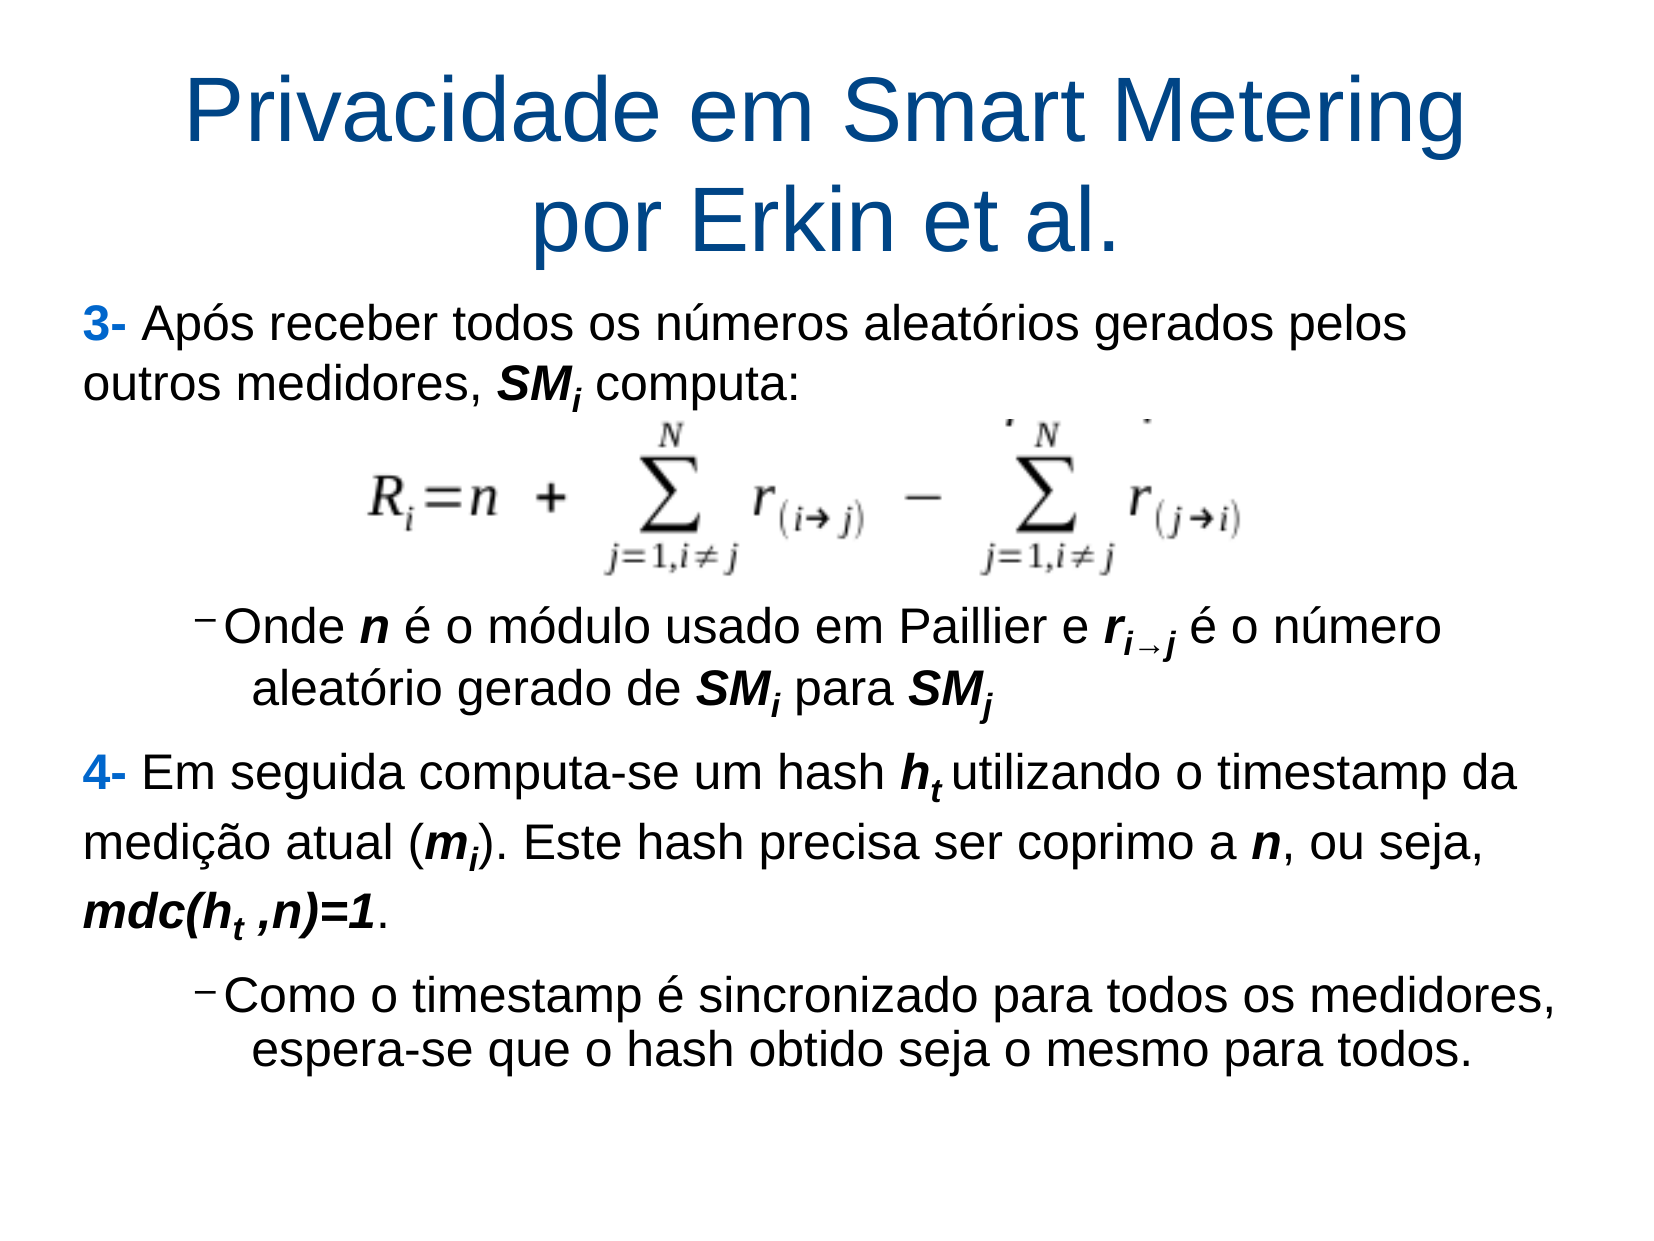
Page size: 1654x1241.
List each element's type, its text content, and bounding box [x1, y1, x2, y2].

picture [353, 419, 1261, 597]
title Privacidade em Smart Metering por Erkin et al. [82, 49, 1571, 257]
text_box [210, 408, 1109, 571]
list 3- Após receber todos os números aleatórios gerados pelos outros medidores, SMi computa: Onde n é o módulo usado em Paillier e ri→j é o número aleatório gerado de SMi para SMj 4- Em seguida computa-se um hash ht utilizando o timestamp da medição atual (mi). Este hash precisa ser coprimo a n, ou seja, mdc(ht ,n)=1. Como o timestamp é sincronizado para todos os medidores, espera-se que o hash obtido seja o mesmo para todos. [82, 290, 1561, 1126]
